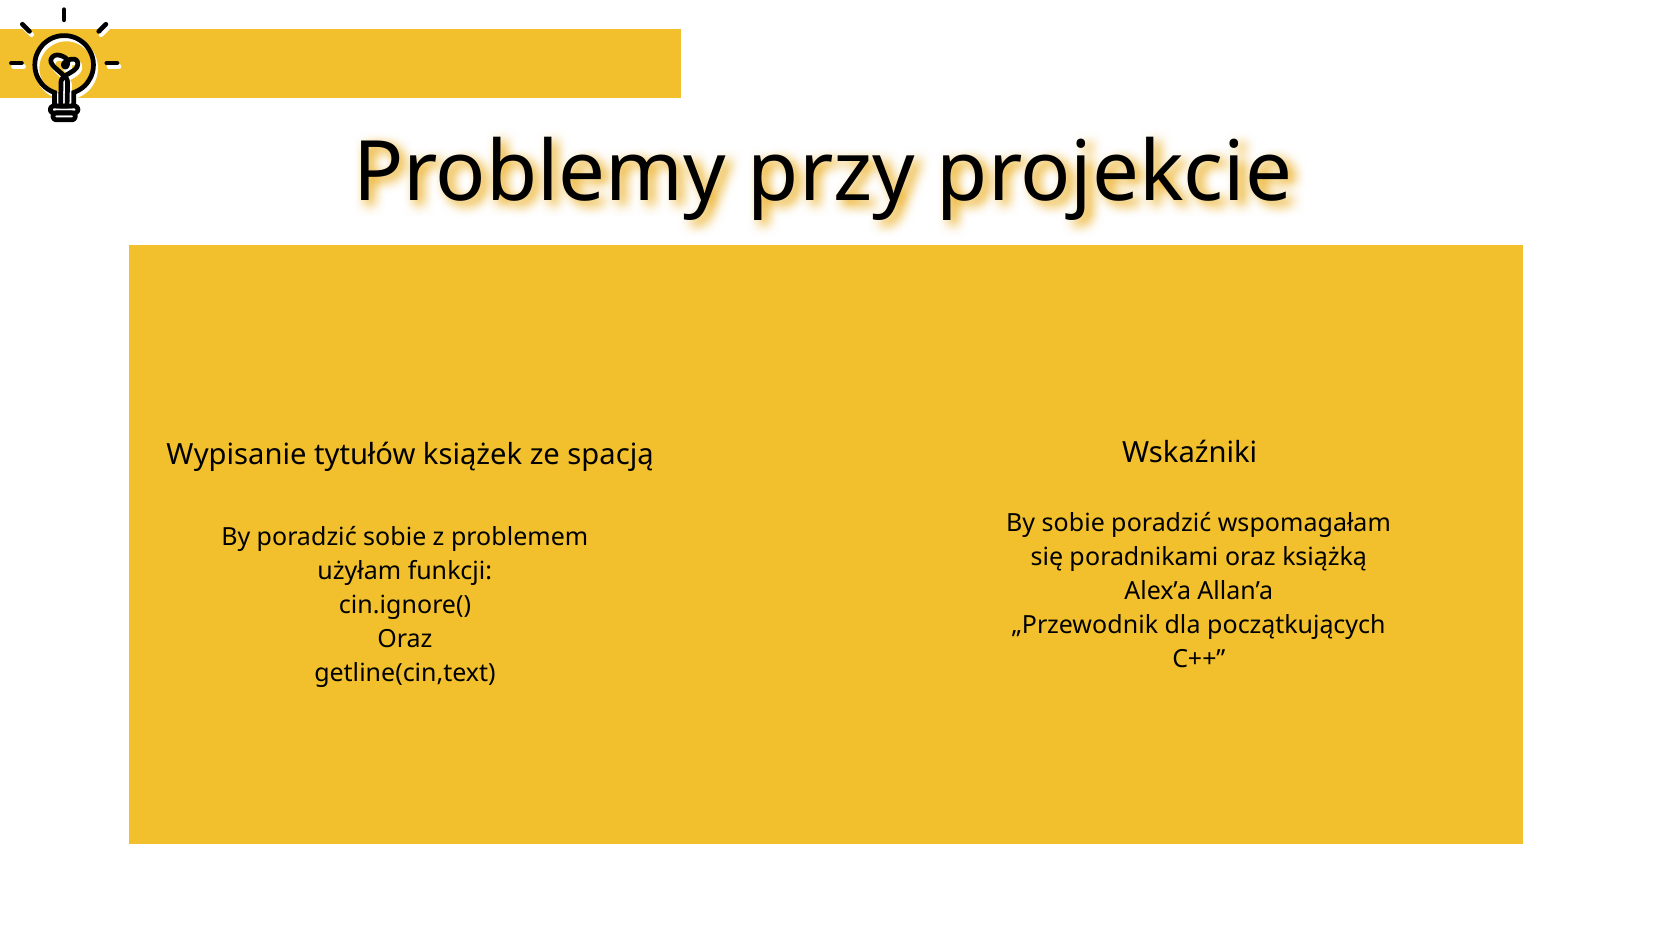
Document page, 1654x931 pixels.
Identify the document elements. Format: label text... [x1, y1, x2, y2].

title Problemy przy projekcie [265, 88, 1381, 248]
title Wskaźniki [1122, 425, 1438, 477]
title Wypisanie tytułów książek ze spacją [166, 413, 709, 493]
text_box By sobie poradzić wspomagałam się poradnikami oraz książką Alex’a Allan’a „Przewodnik dla początkujących C++” [1003, 470, 1394, 709]
text_box By poradzić sobie z problemem użyłam funkcji: cin.ignore() Oraz getline(cin,text) [210, 484, 601, 723]
